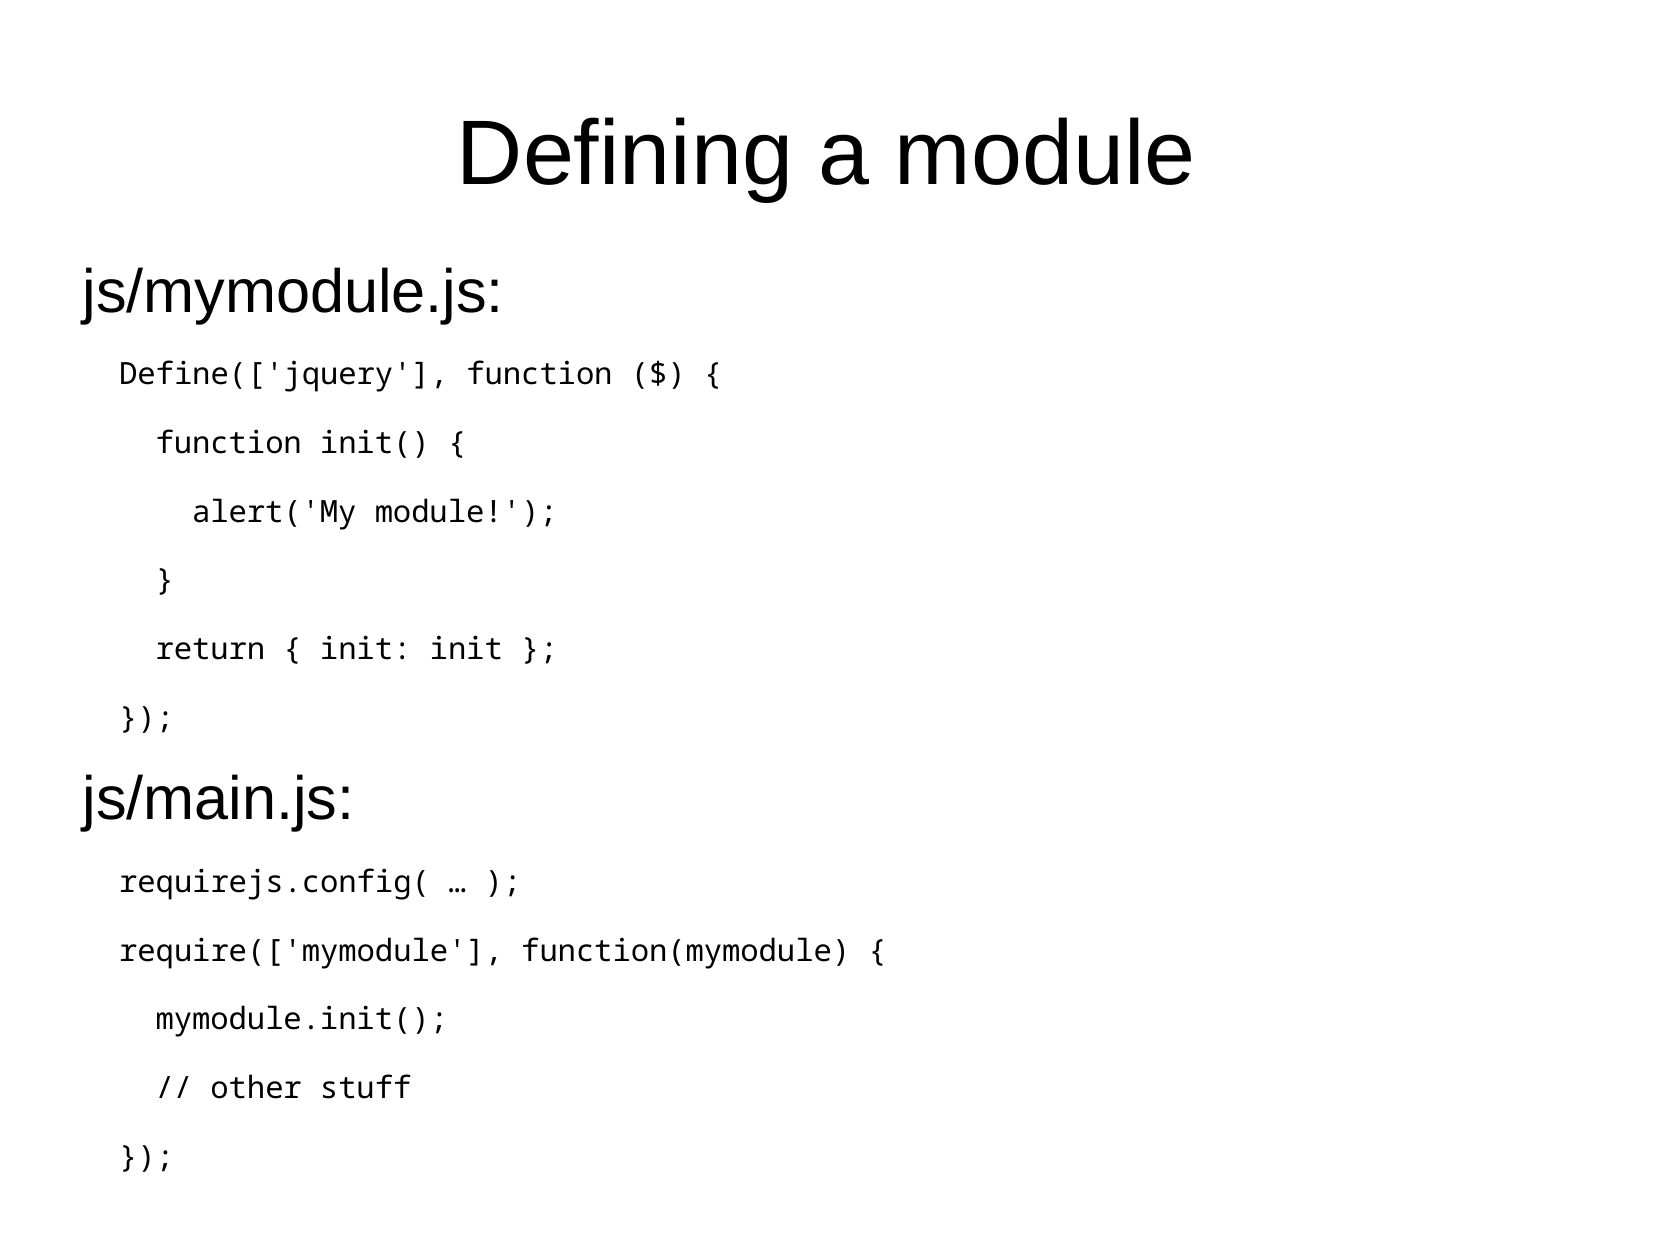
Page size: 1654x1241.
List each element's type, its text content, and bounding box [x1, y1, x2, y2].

list js/mymodule.js: Define(['jquery'], function ($) { function init() { alert('My module!'); } return { init: init }; }); js/main.js: requirejs.config( … ); require(['mymodule'], function(mymodule) { mymodule.init(); // other stuff }); [82, 256, 1571, 1182]
title Defining a module [82, 49, 1571, 256]
